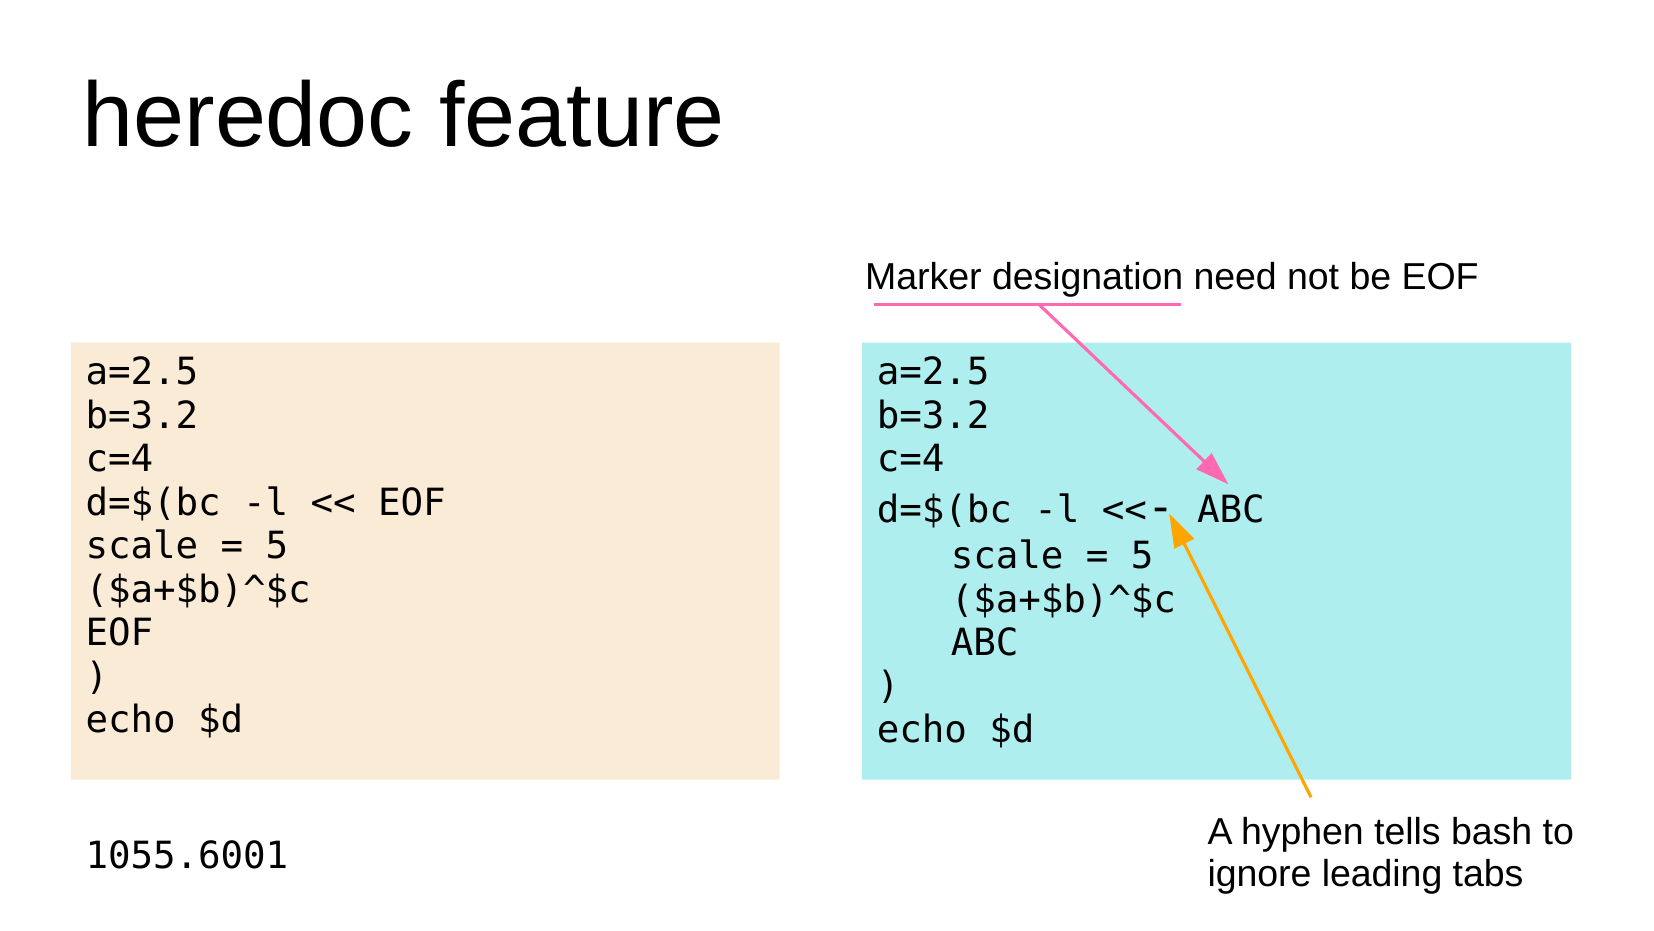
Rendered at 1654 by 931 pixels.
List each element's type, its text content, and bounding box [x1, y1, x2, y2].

title heredoc feature [82, 37, 1571, 193]
text_box a=2.5 b=3.2 c=4 d=$(bc -l <<- ABC scale = 5 ($a+$b)^$c ABC ) echo $d [862, 342, 1571, 780]
text_box A hyphen tells bash to ignore leading tabs [1192, 803, 1595, 902]
text_box Marker designation need not be EOF [850, 248, 1595, 305]
text_box 1055.6001 [70, 826, 768, 886]
text_box a=2.5 b=3.2 c=4 d=$(bc -l << EOF scale = 5 ($a+$b)^$c EOF ) echo $d [70, 342, 780, 780]
